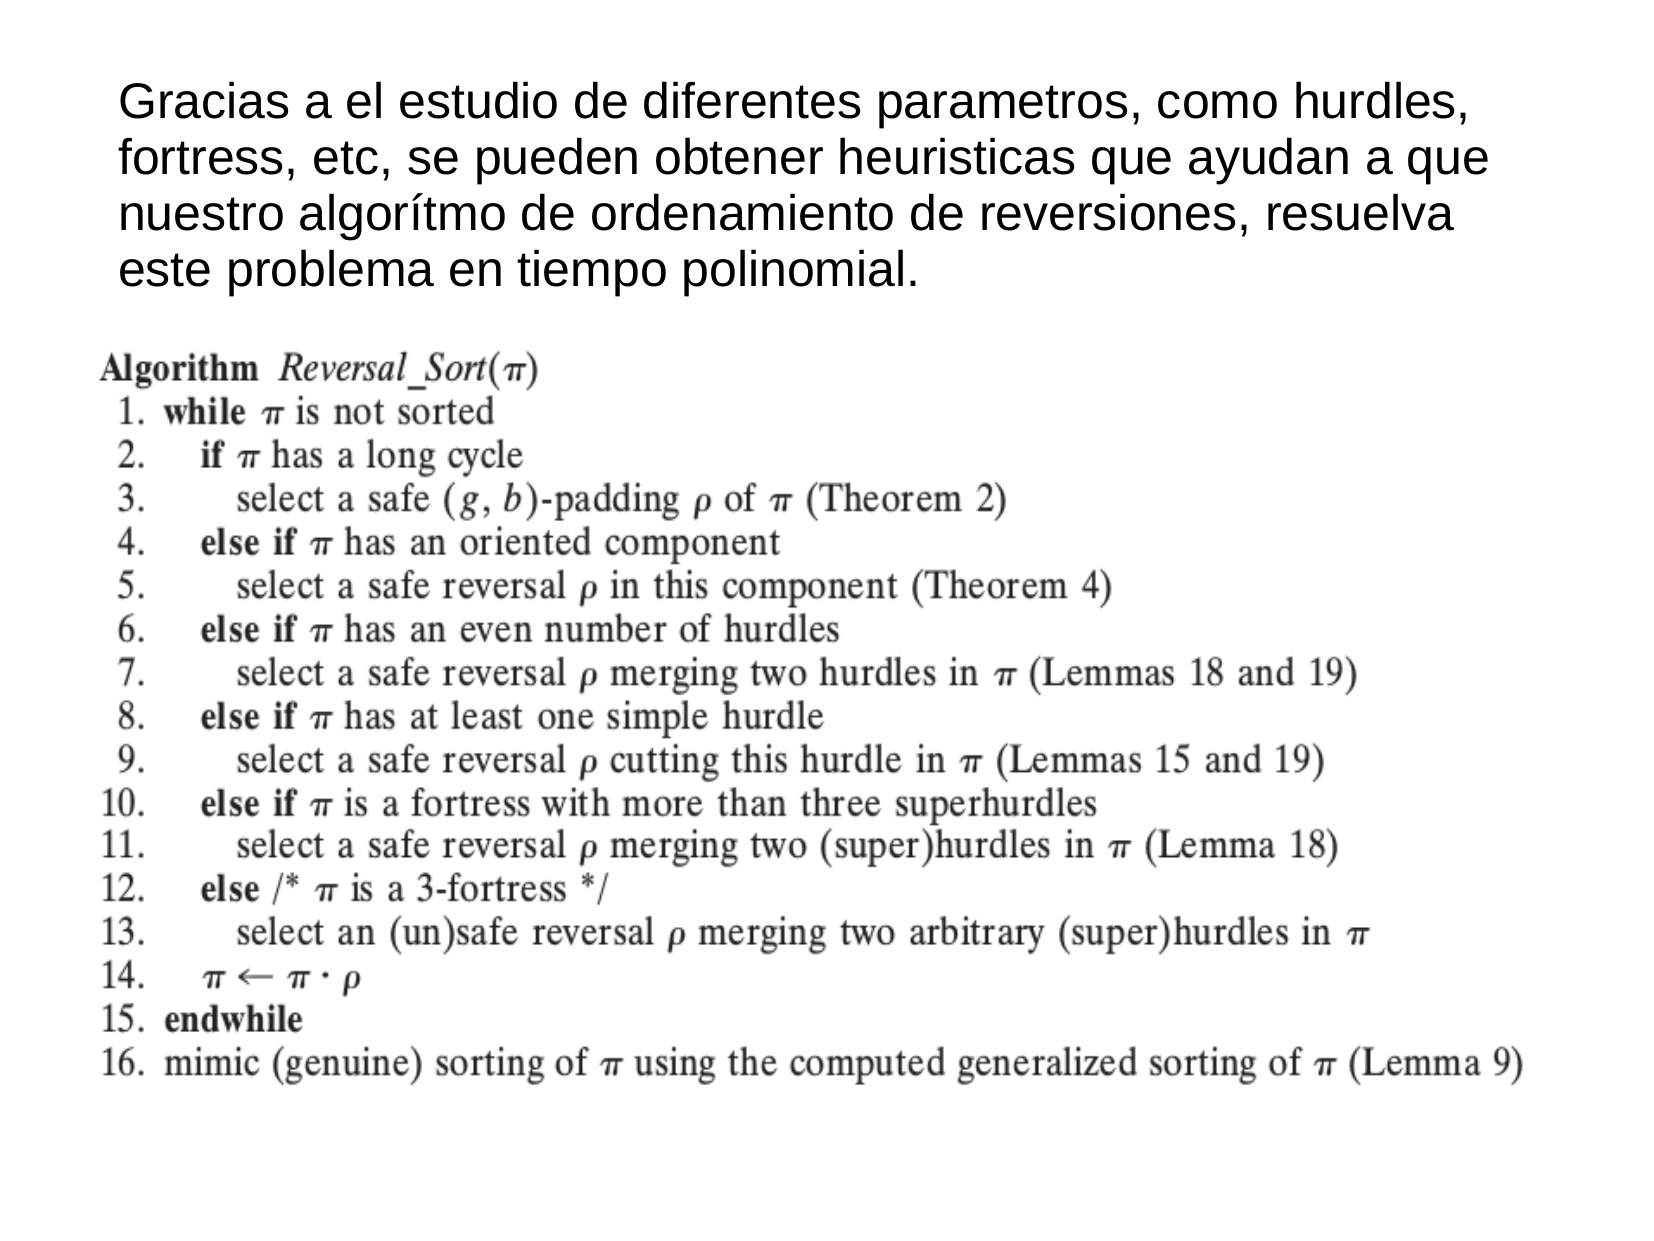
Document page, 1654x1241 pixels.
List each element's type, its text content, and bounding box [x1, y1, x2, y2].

picture [92, 345, 1566, 1104]
list Gracias a el estudio de diferentes parametros, como hurdles, fortress, etc, se pueden obtener heuristicas que ayudan a que nuestro algorítmo de ordenamiento de reversiones, resuelva este problema en tiempo polinomial. [47, 0, 1536, 708]
